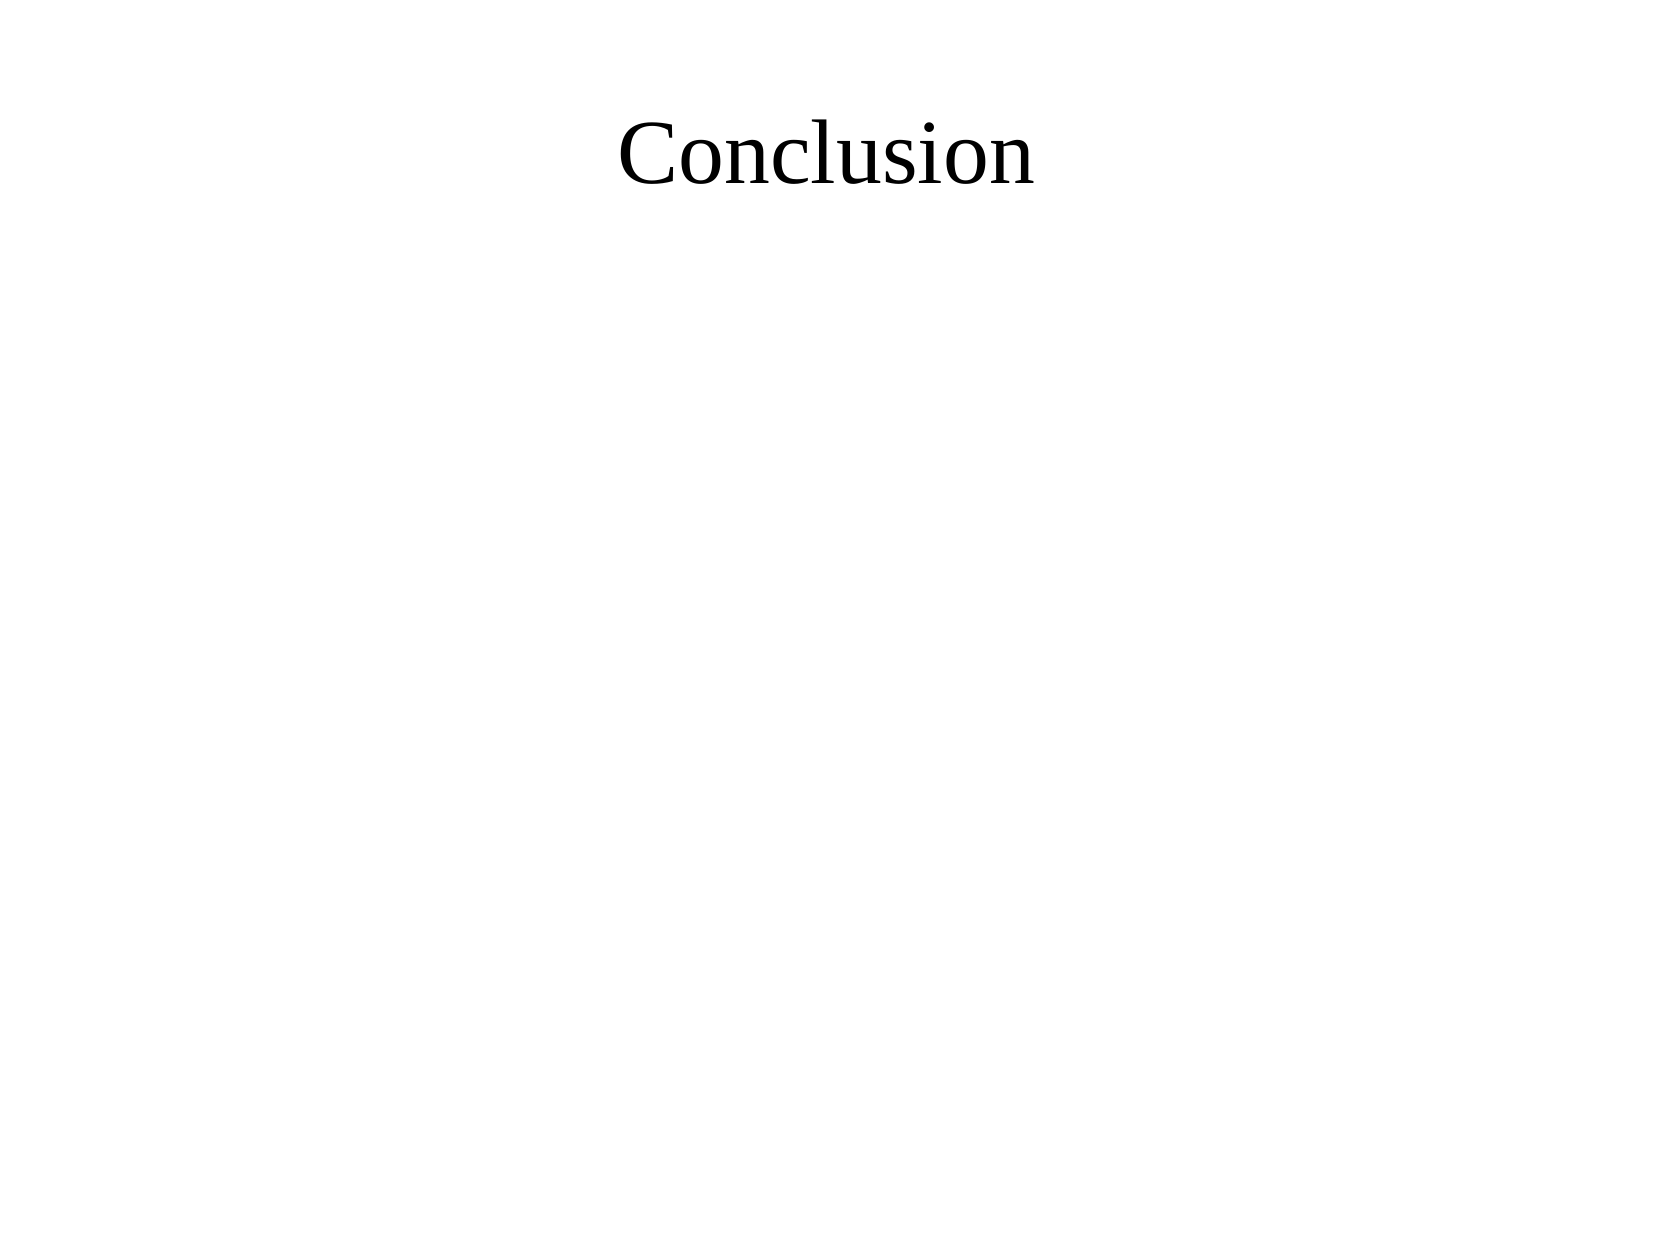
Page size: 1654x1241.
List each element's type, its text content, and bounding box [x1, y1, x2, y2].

title Conclusion [82, 49, 1571, 257]
